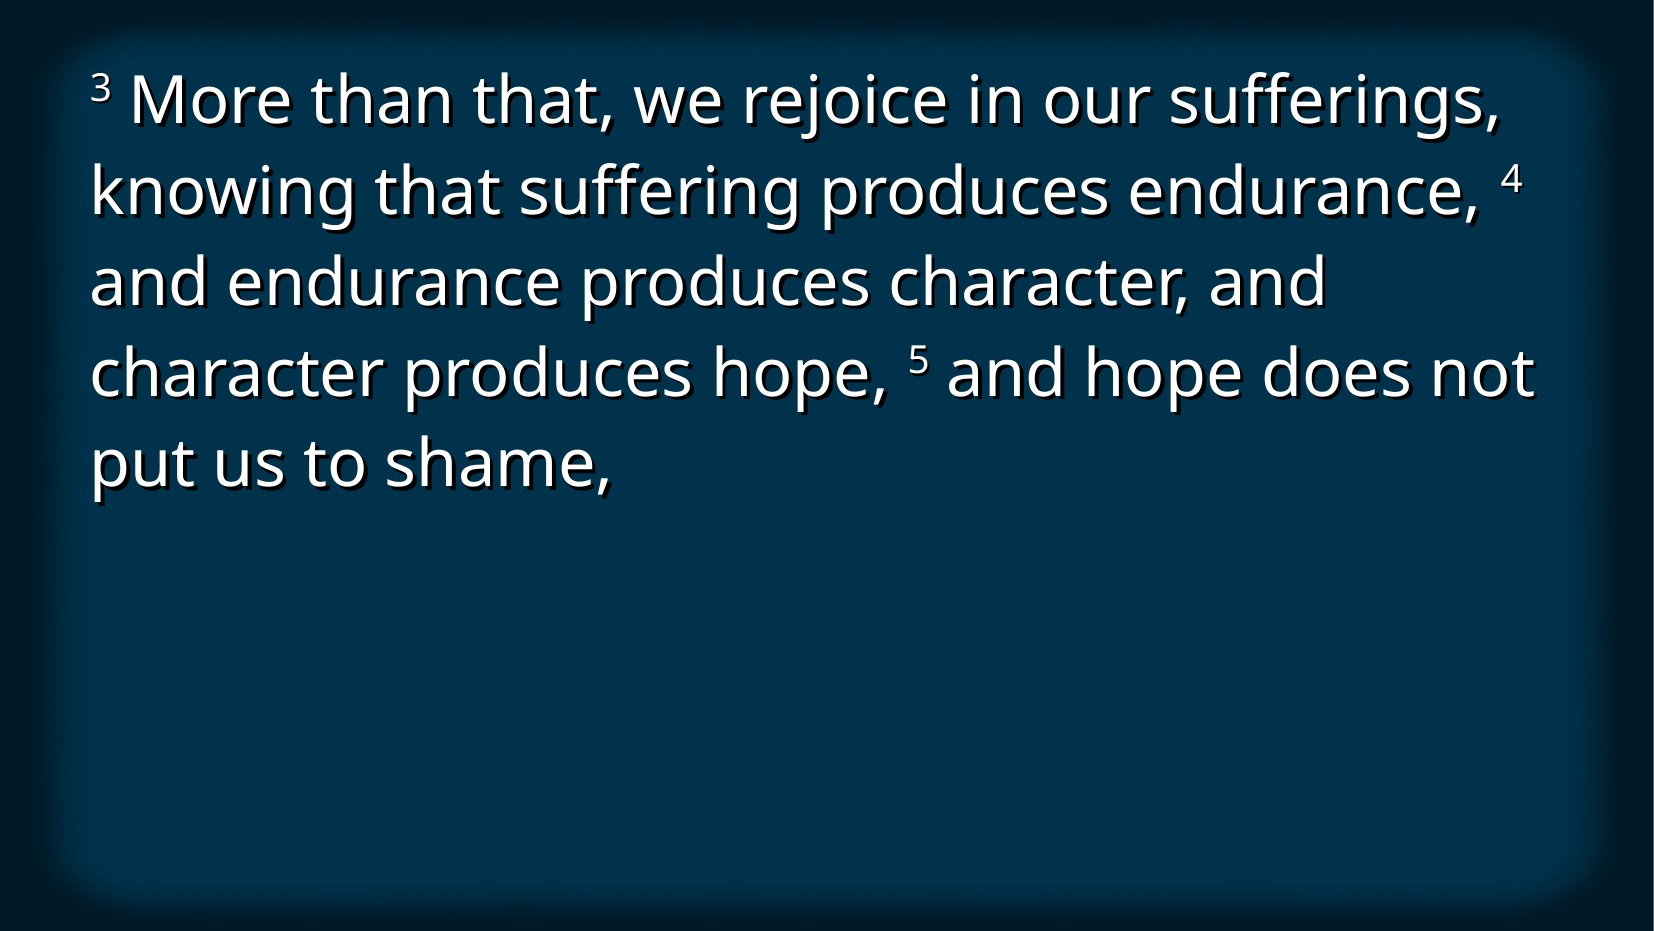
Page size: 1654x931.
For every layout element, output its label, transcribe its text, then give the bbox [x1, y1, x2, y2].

picture [0, 0, 1654, 931]
text_box 3 More than that, we rejoice in our sufferings, knowing that suffering produces endurance, 4 and endurance produces character, and character produces hope, 5 and hope does not put us to shame, [75, 45, 1576, 576]
